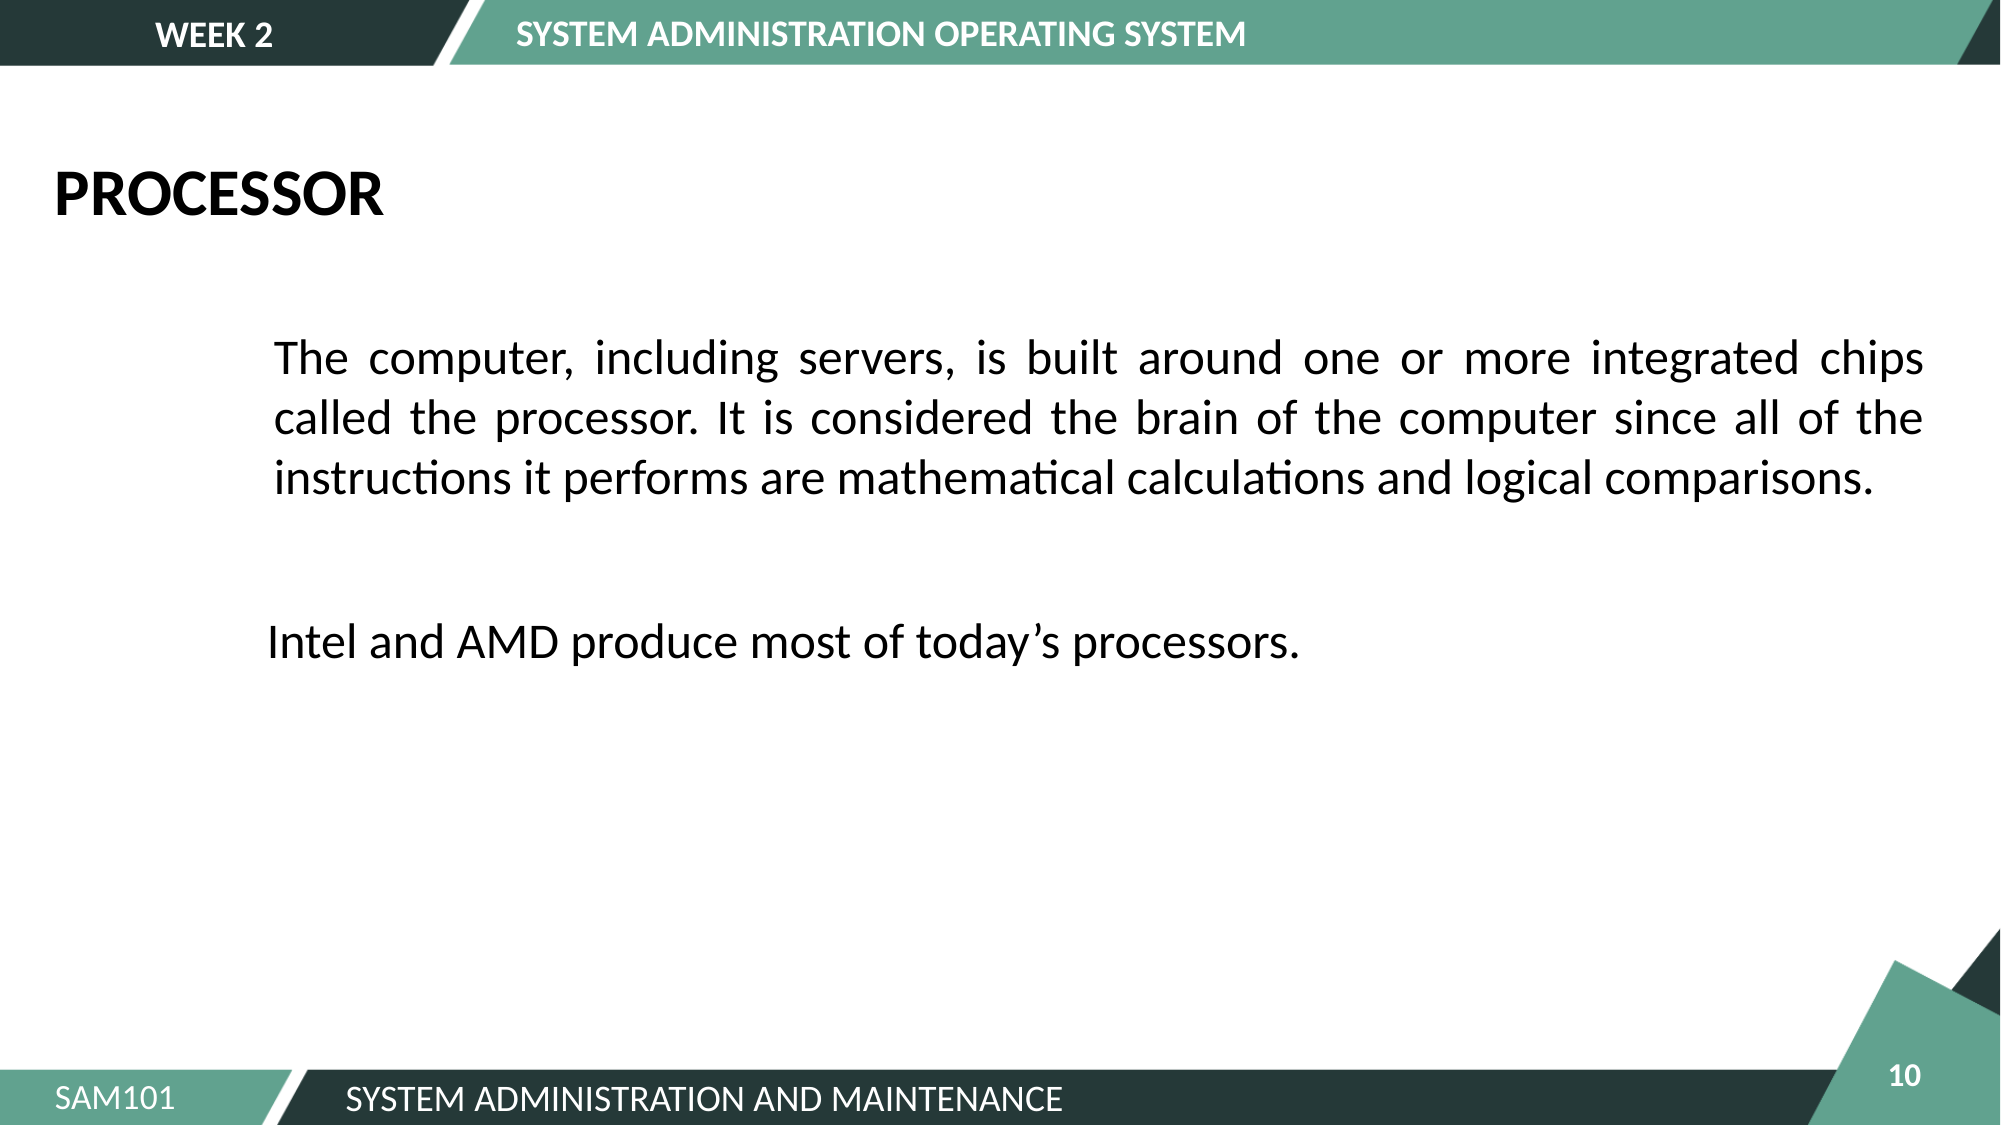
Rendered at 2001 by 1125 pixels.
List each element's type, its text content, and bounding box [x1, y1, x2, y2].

text_box Intel and AMD produce most of today’s processors. [251, 593, 1324, 684]
text_box The computer, including servers, is built around one or more integrated chips called the processor. It is considered the brain of the computer since all of the instructions it performs are mathematical calculations and logical comparisons. [258, 309, 1941, 580]
text_box SYSTEM ADMINISTRATION AND MAINTENANCE [330, 1066, 1332, 1125]
picture [0, 0, 2001, 1125]
text_box PROCESSOR [39, 142, 533, 245]
text_box SYSTEM ADMINISTRATION OPERATING SYSTEM [501, 1, 1937, 62]
text_box SAM101 [39, 1066, 233, 1125]
text_box WEEK 2 [98, 2, 331, 63]
slide_number <number> [1486, 1042, 1937, 1103]
